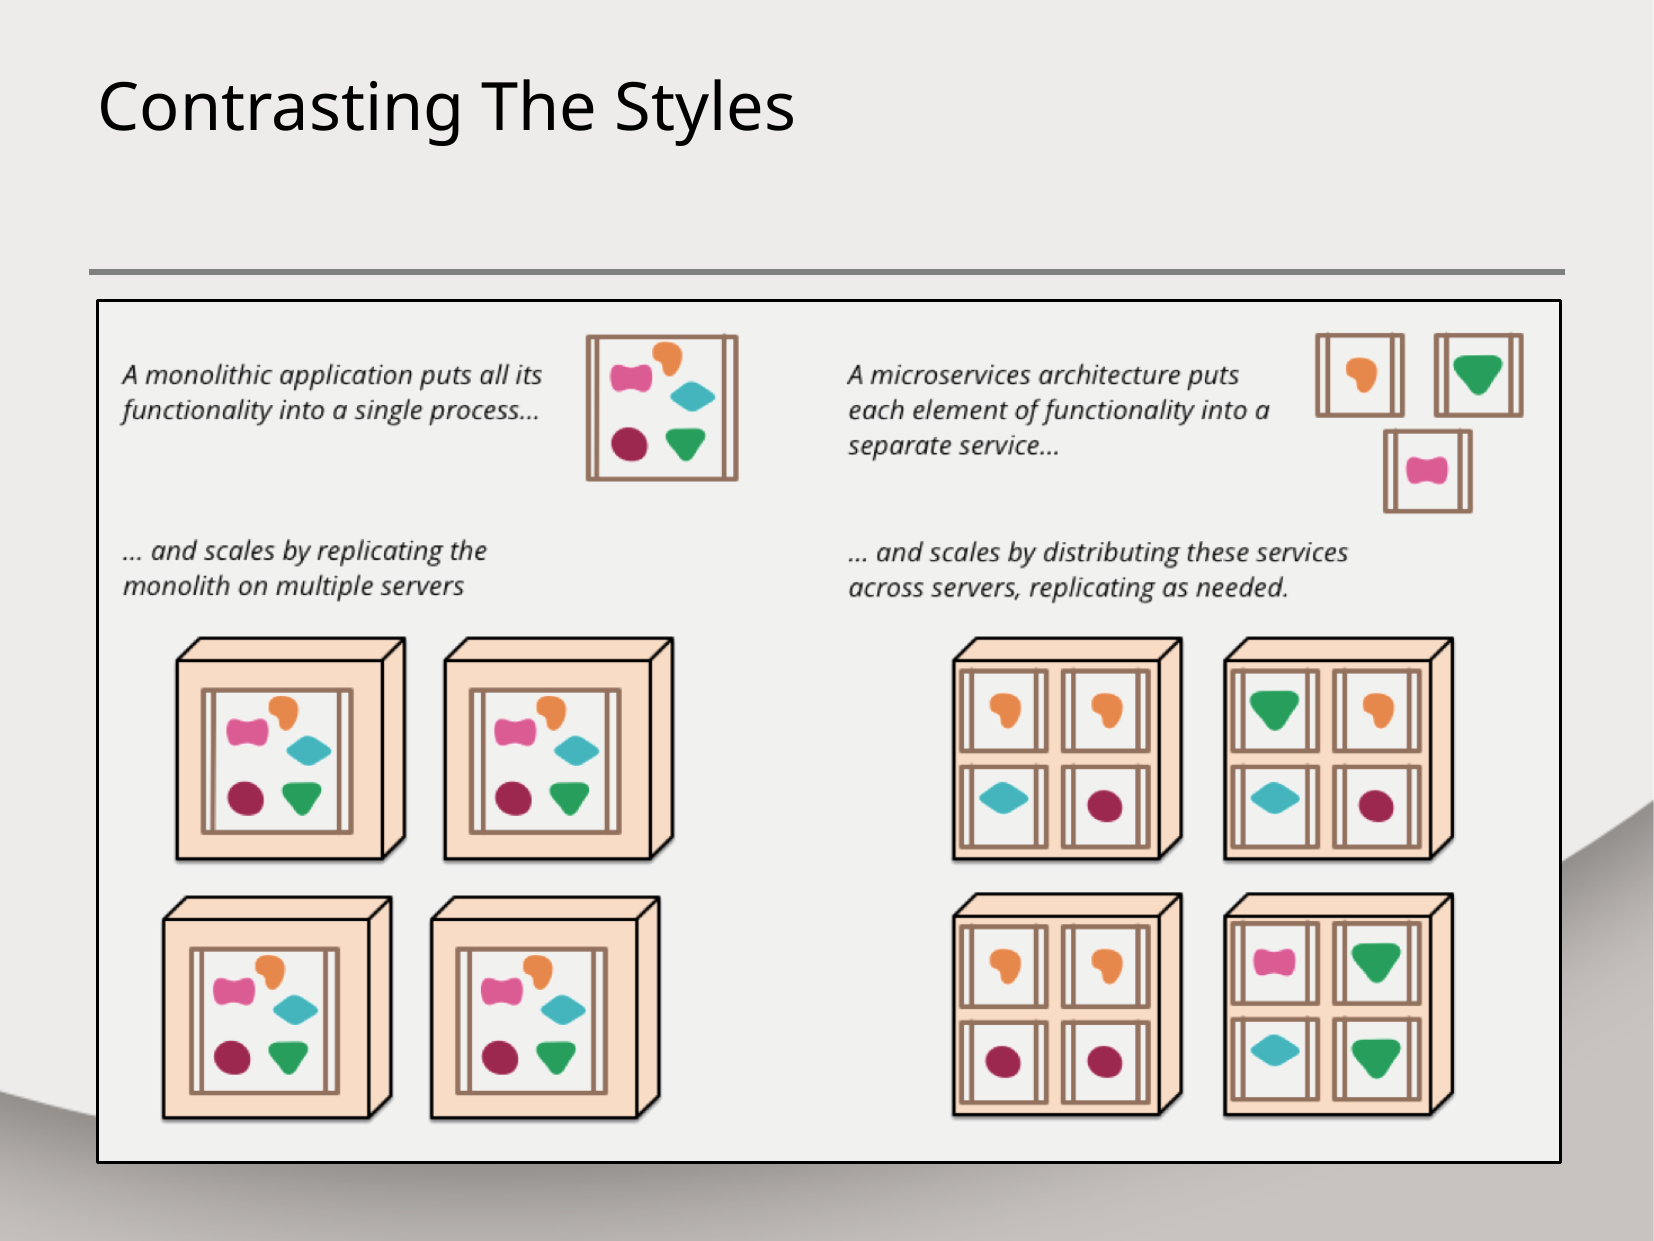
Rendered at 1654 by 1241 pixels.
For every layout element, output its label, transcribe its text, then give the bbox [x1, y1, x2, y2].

picture [0, 0, 1654, 1241]
title Contrasting The Styles [97, 75, 1561, 226]
